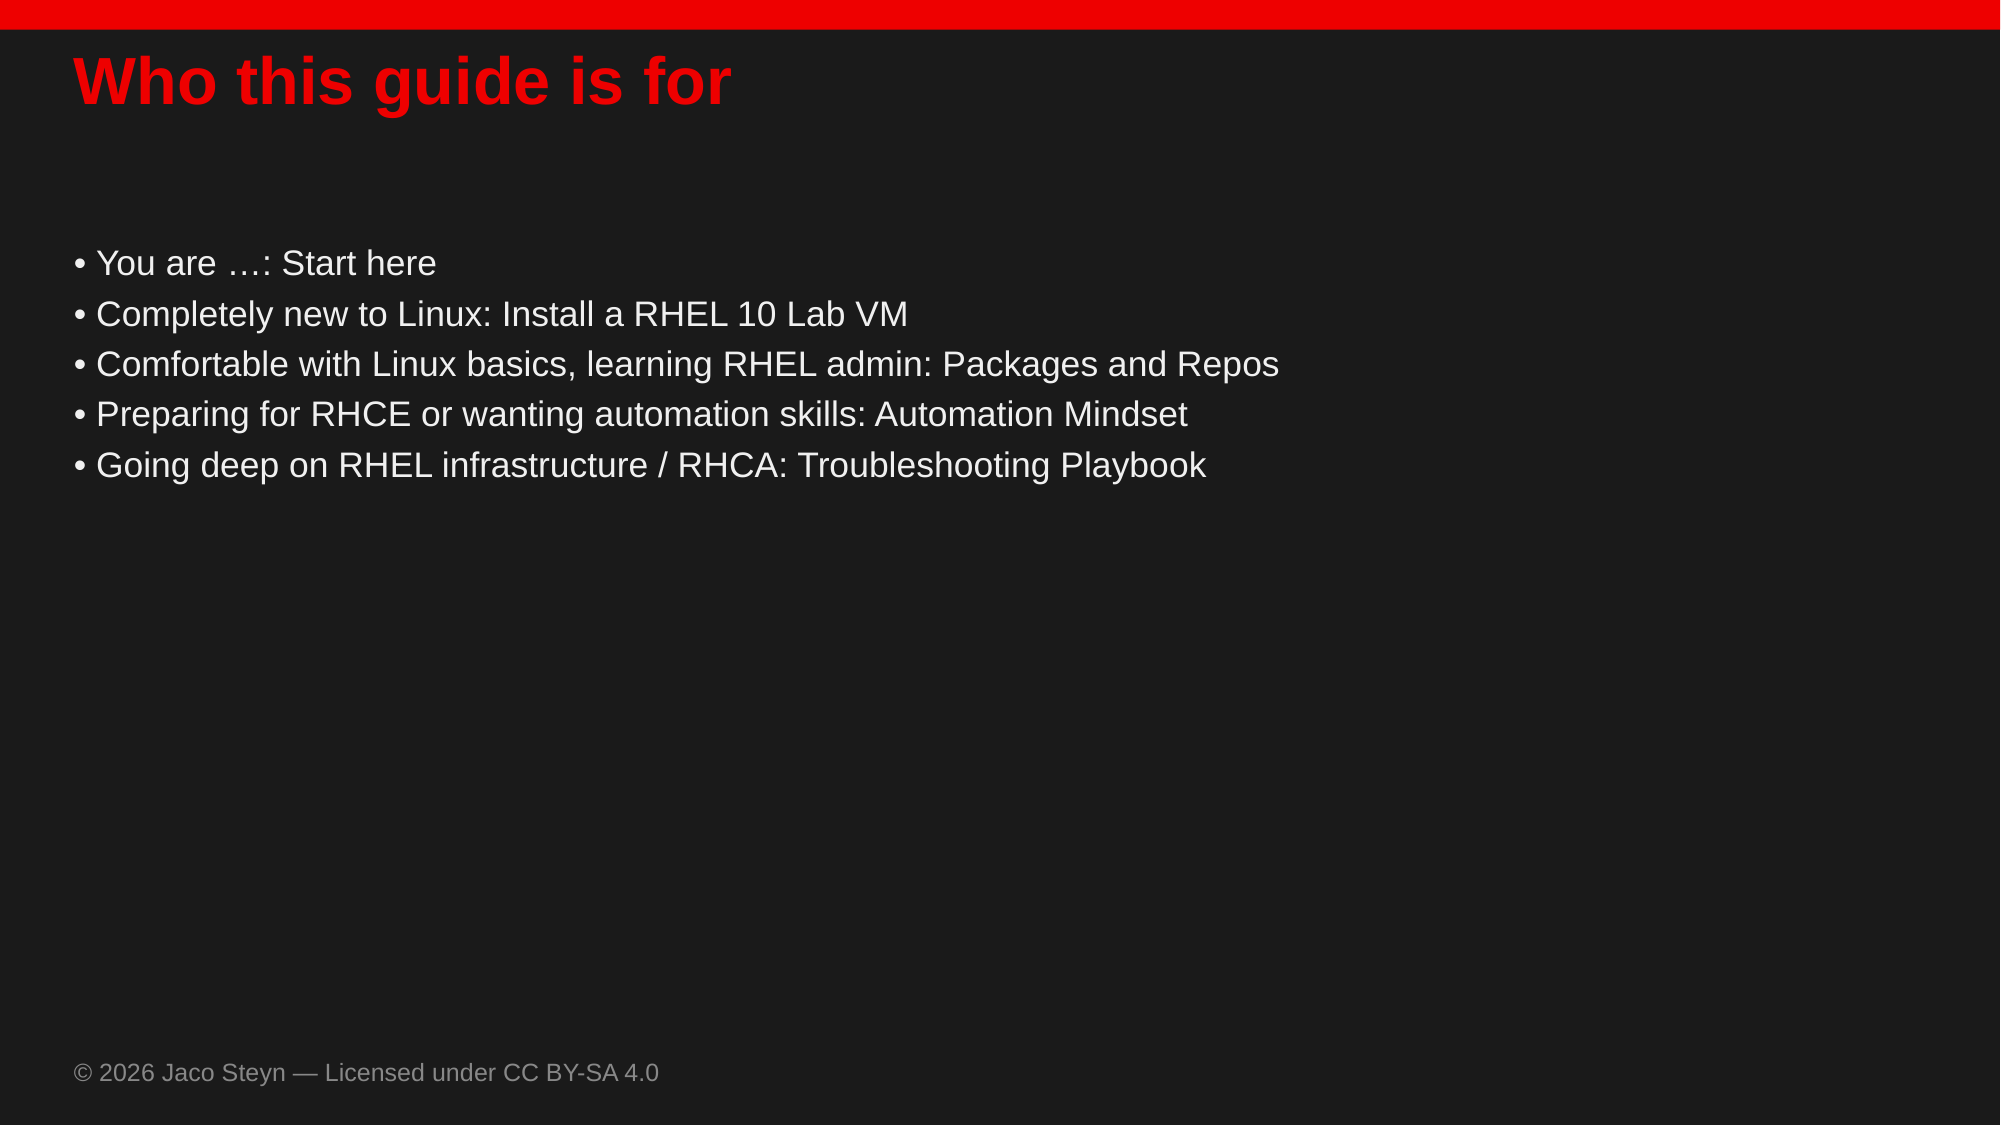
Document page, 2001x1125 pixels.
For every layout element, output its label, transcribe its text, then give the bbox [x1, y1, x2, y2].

text_box [0, 0, 2001, 30]
text_box Who this guide is for [59, 36, 1942, 208]
text_box • You are …: Start here • Completely new to Linux: Install a RHEL 10 Lab VM • Comfortable with Linux basics, learning RHEL admin: Packages and Repos • Preparing for RHCE or wanting automation skills: Automation Mindset • Going deep on RHEL infrastructure / RHCA: Troubleshooting Playbook [59, 236, 1942, 1037]
text_box © 2026 Jaco Steyn — Licensed under CC BY-SA 4.0 [59, 1051, 1942, 1093]
